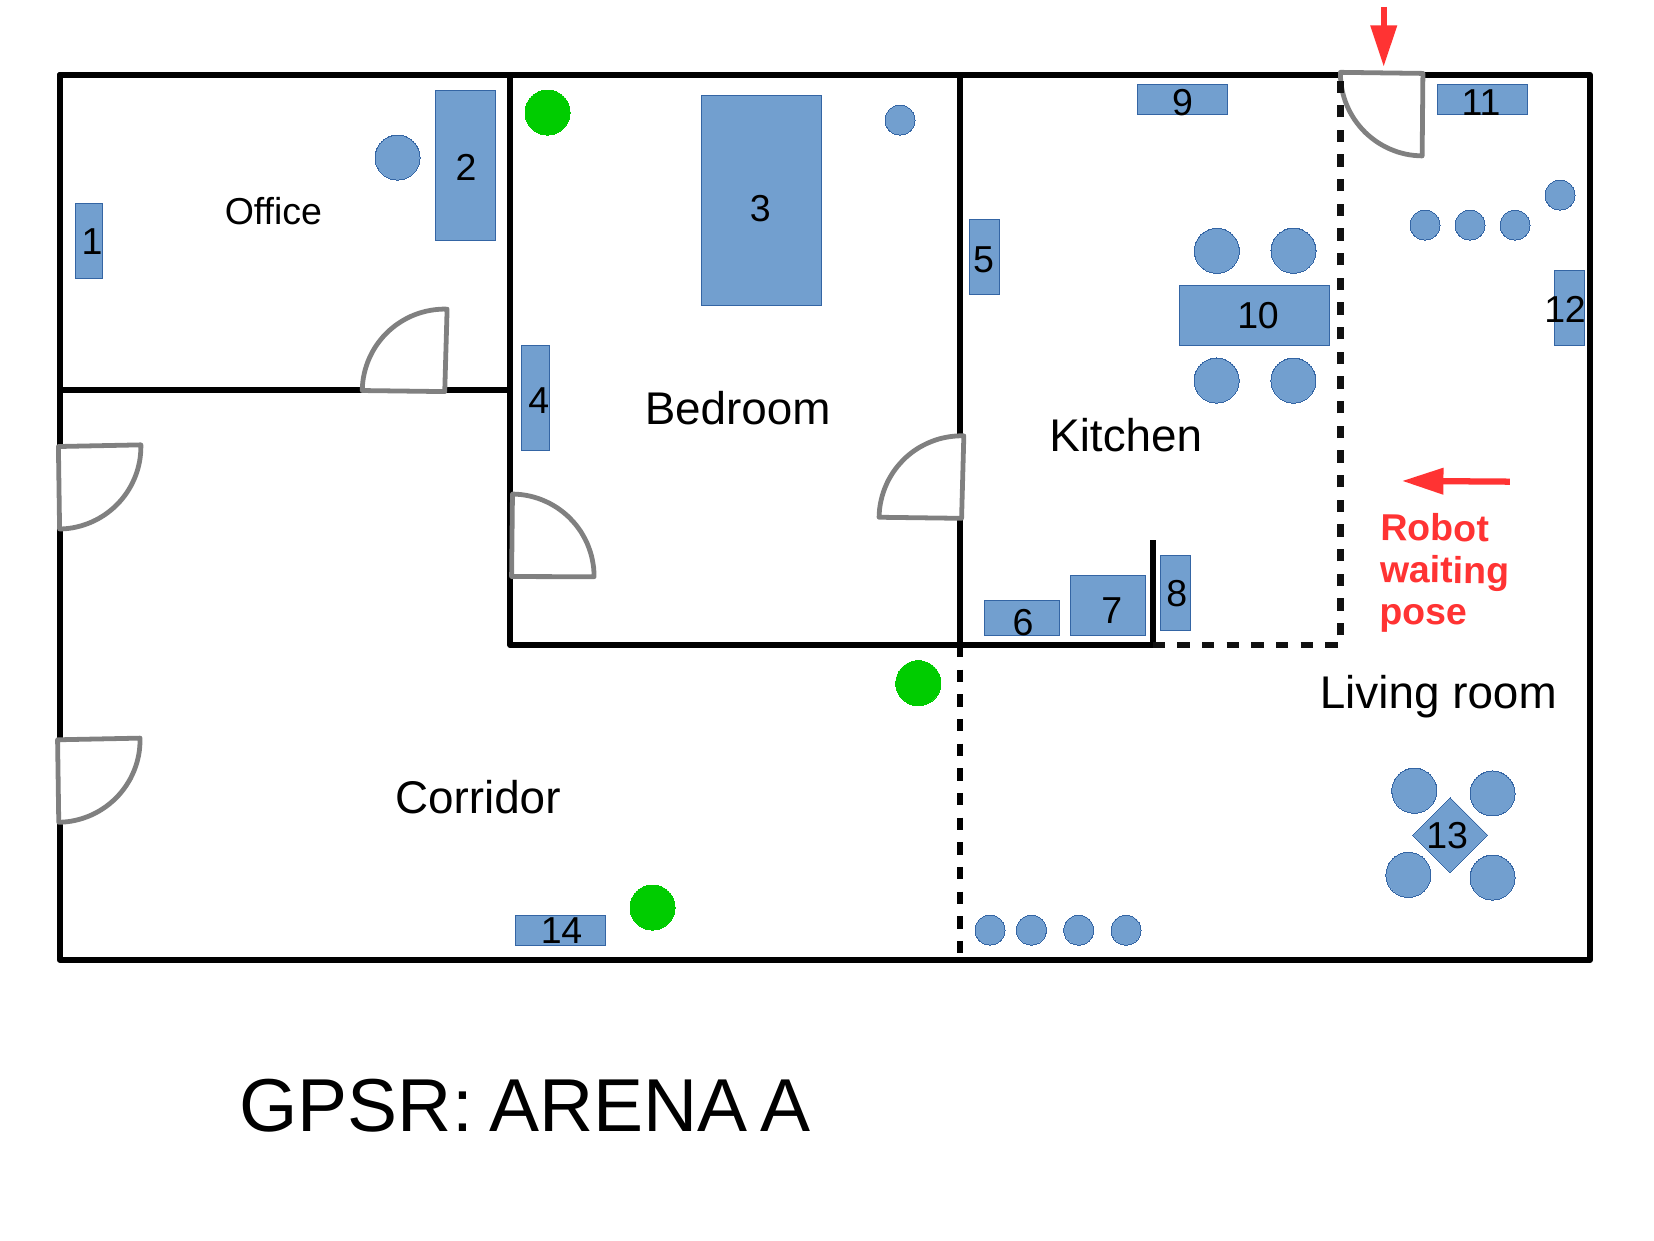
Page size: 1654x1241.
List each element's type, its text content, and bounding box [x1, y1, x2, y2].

text_box 1 [66, 213, 118, 271]
text_box Robot waiting pose [1364, 498, 1607, 643]
text_box GPSR: ARENA A [225, 1055, 1471, 1155]
text_box 7 [1086, 582, 1137, 640]
text_box 4 [513, 371, 565, 429]
text_box 6 [997, 594, 1049, 651]
text_box Living room [1305, 660, 1572, 727]
text_box 13 [1411, 806, 1483, 864]
text_box [57, 72, 1591, 961]
text_box 5 [958, 230, 1009, 288]
text_box 14 [526, 902, 598, 960]
text_box 2 [440, 138, 492, 196]
text_box Bedroom [630, 375, 846, 442]
text_box 9 [1157, 74, 1208, 132]
text_box 3 [735, 180, 786, 238]
text_box Kitchen [1034, 402, 1218, 469]
text_box 10 [1222, 287, 1294, 344]
text_box Corridor [380, 765, 576, 832]
text_box 12 [1529, 281, 1601, 338]
text_box 8 [1151, 564, 1202, 622]
text_box Office [210, 183, 337, 241]
text_box 11 [1446, 74, 1519, 132]
